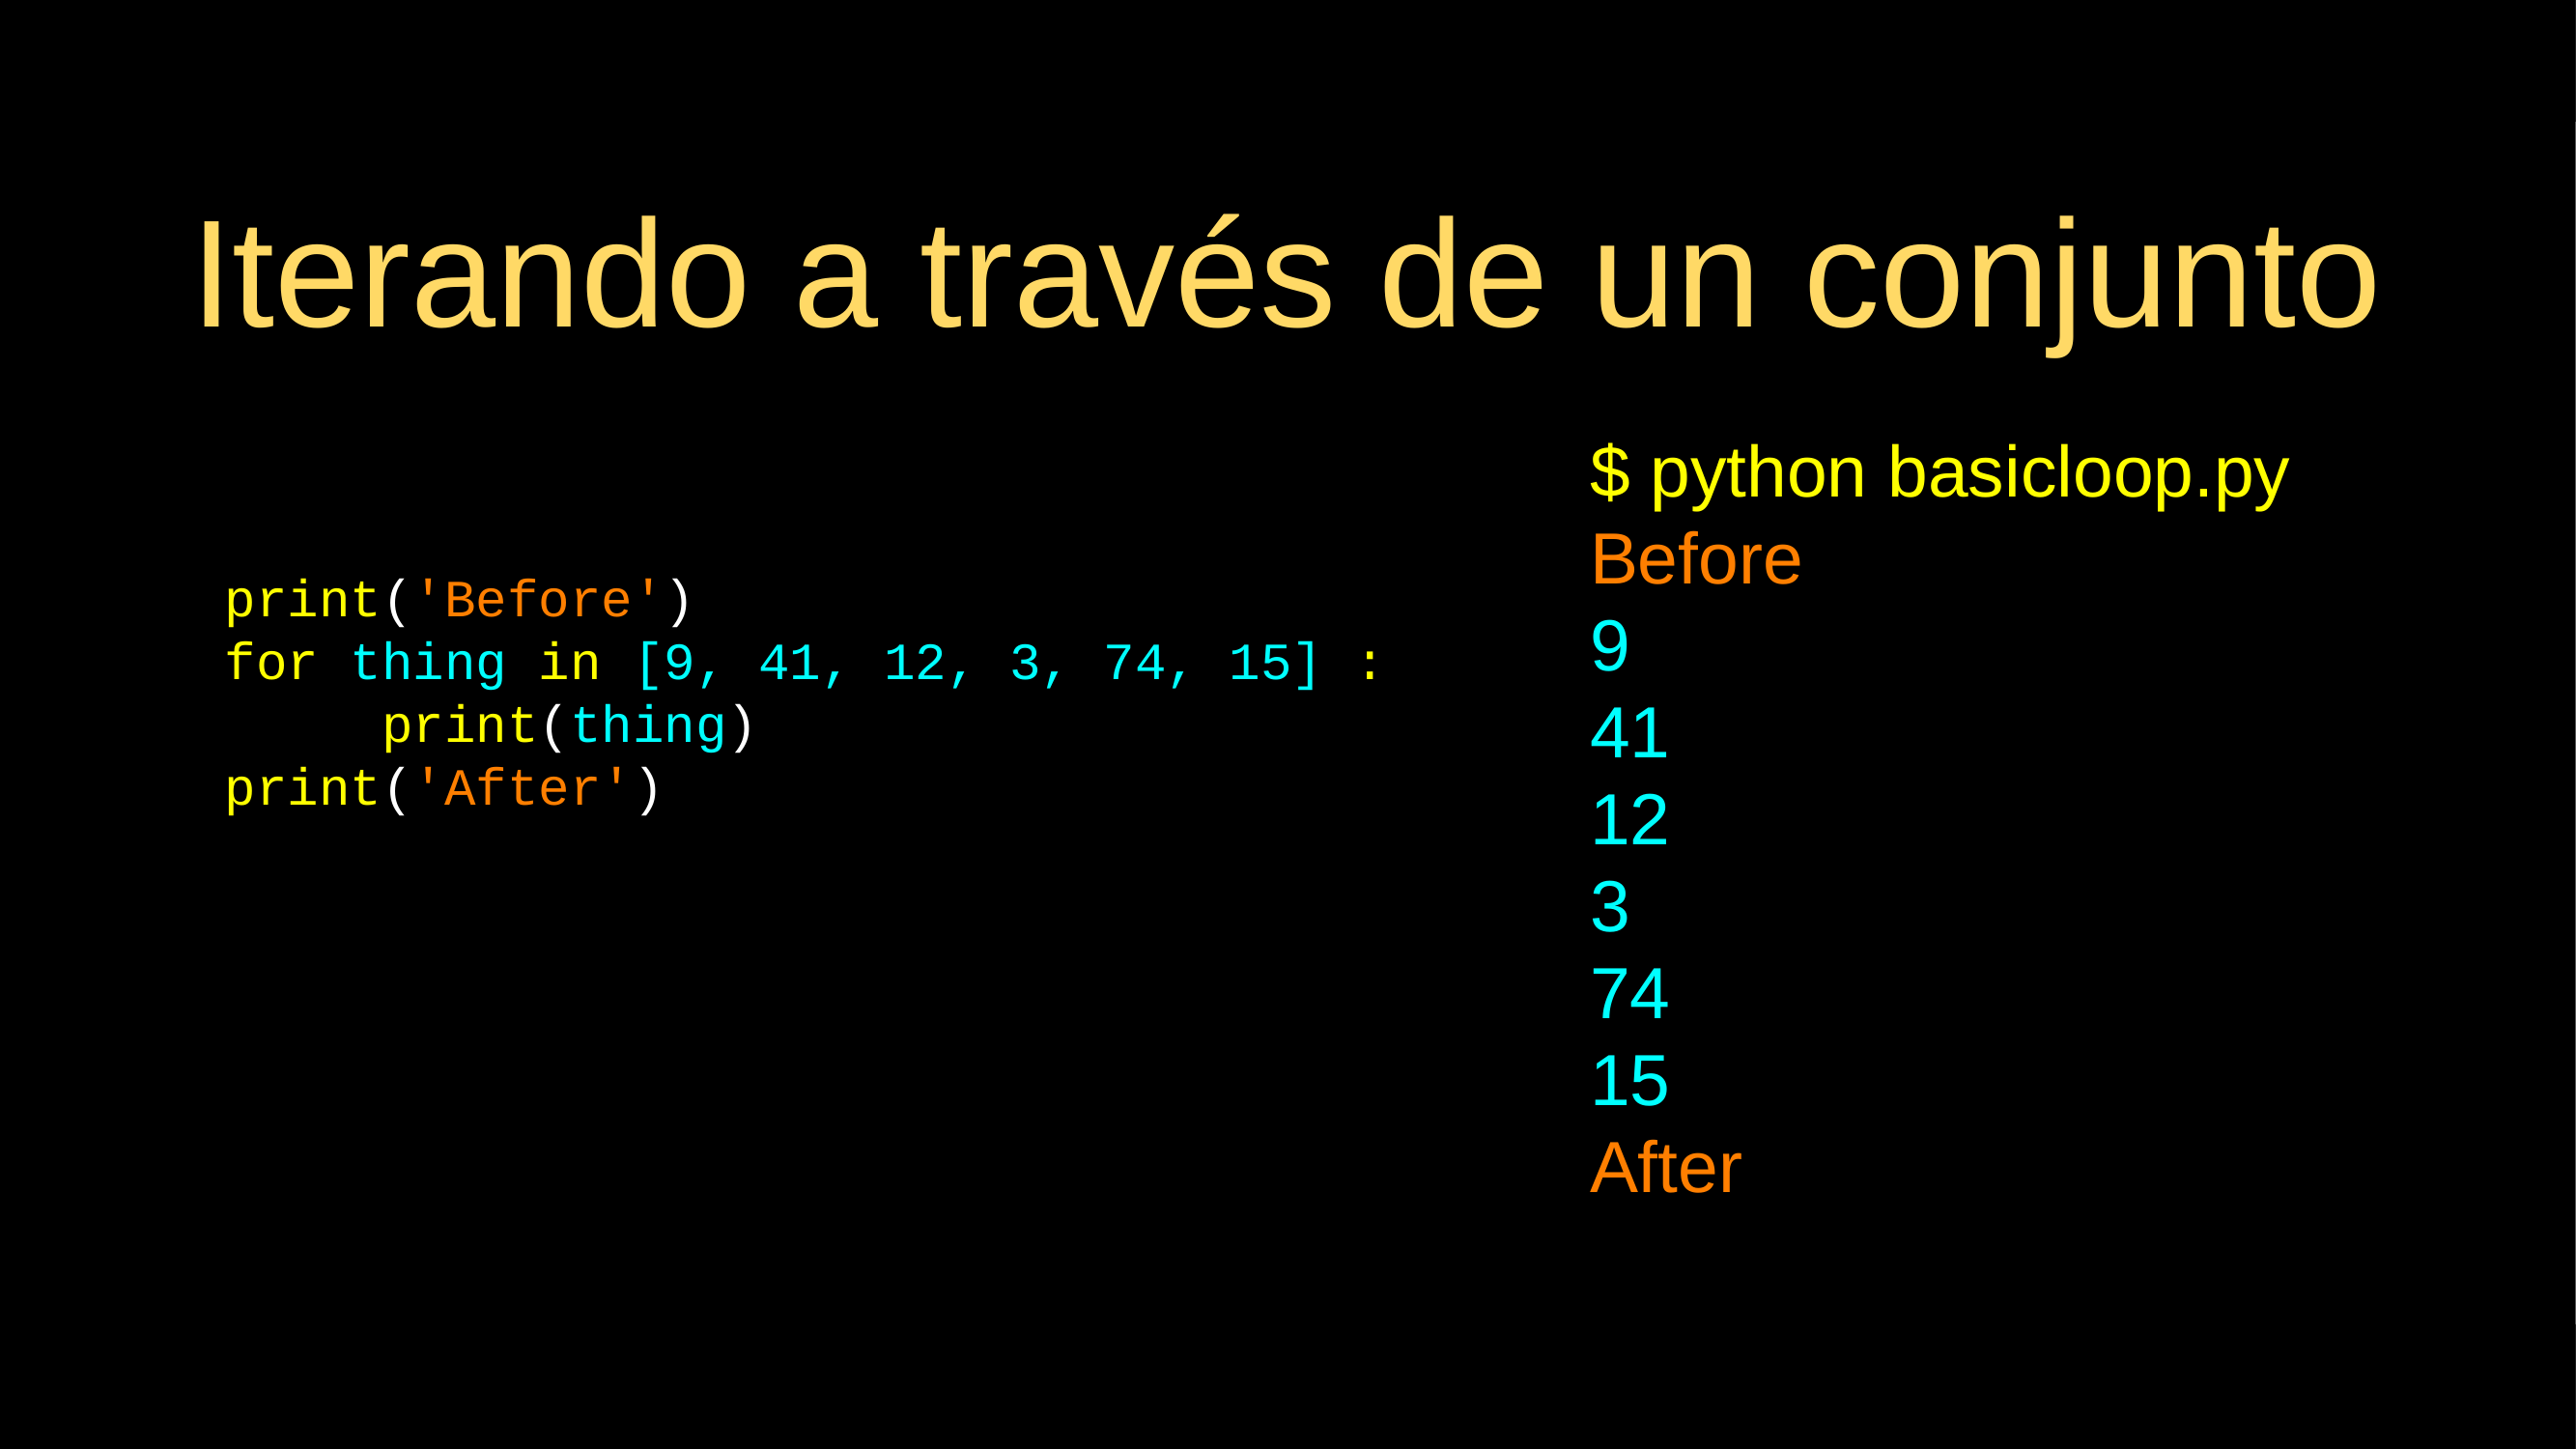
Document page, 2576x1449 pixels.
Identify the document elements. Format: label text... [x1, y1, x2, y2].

text_box $ python basicloop.py Before 9 41 12 3 74 15 After [1590, 420, 2345, 1211]
text_box print('Before') for thing in [9, 41, 12, 3, 74, 15] : print(thing) print('After') [224, 514, 1458, 866]
title Iterando a través de un conjunto [183, 129, 2391, 403]
